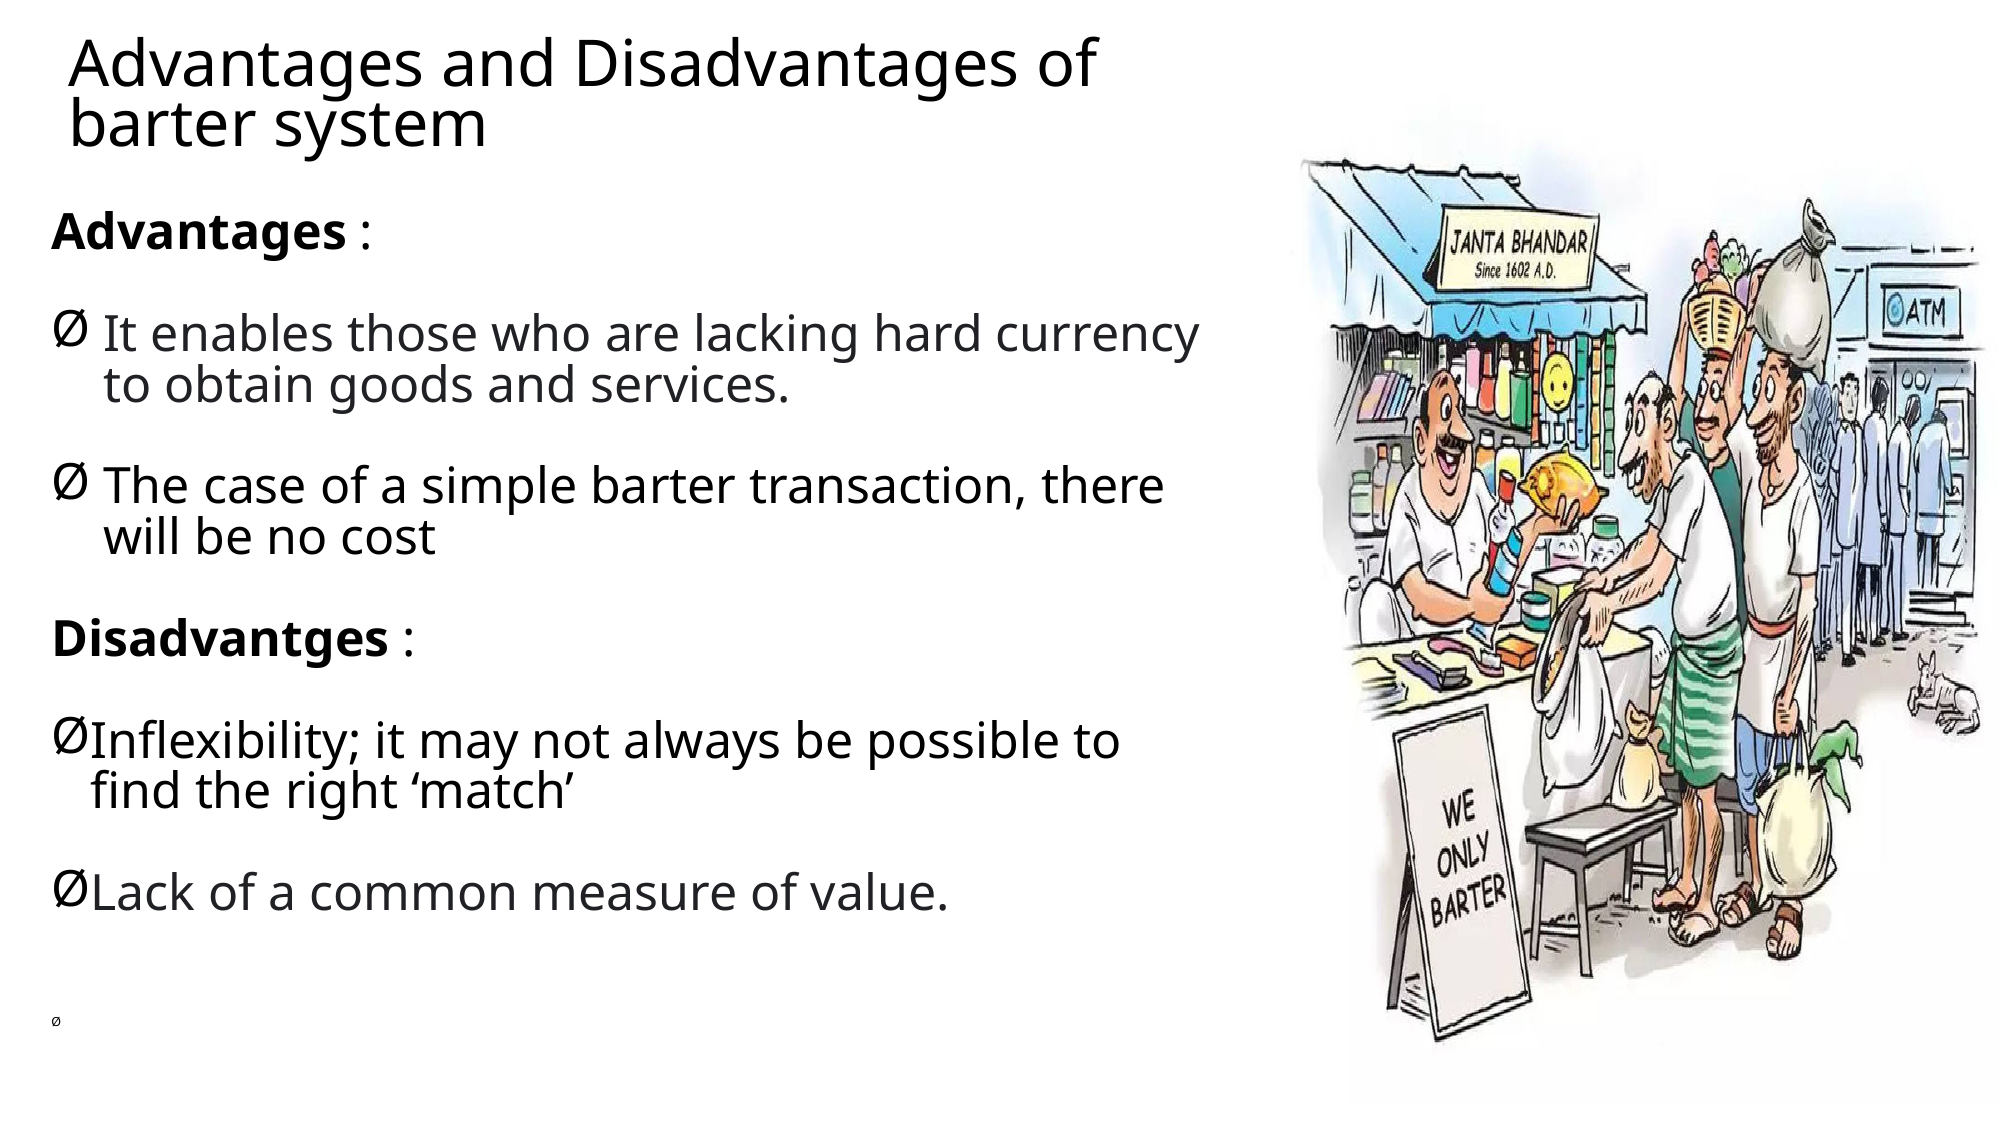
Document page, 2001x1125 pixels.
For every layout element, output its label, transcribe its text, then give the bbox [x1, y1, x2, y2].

picture [1290, 70, 2000, 1105]
list Advantages and Disadvantages of barter system Advantages : It enables those who are lacking hard currency to obtain goods and services. The case of a simple barter transaction, there will be no cost Disadvantges : Inflexibility; it may not always be possible to find the right ‘match’ Lack of a common measure of value. [36, 48, 1291, 1082]
